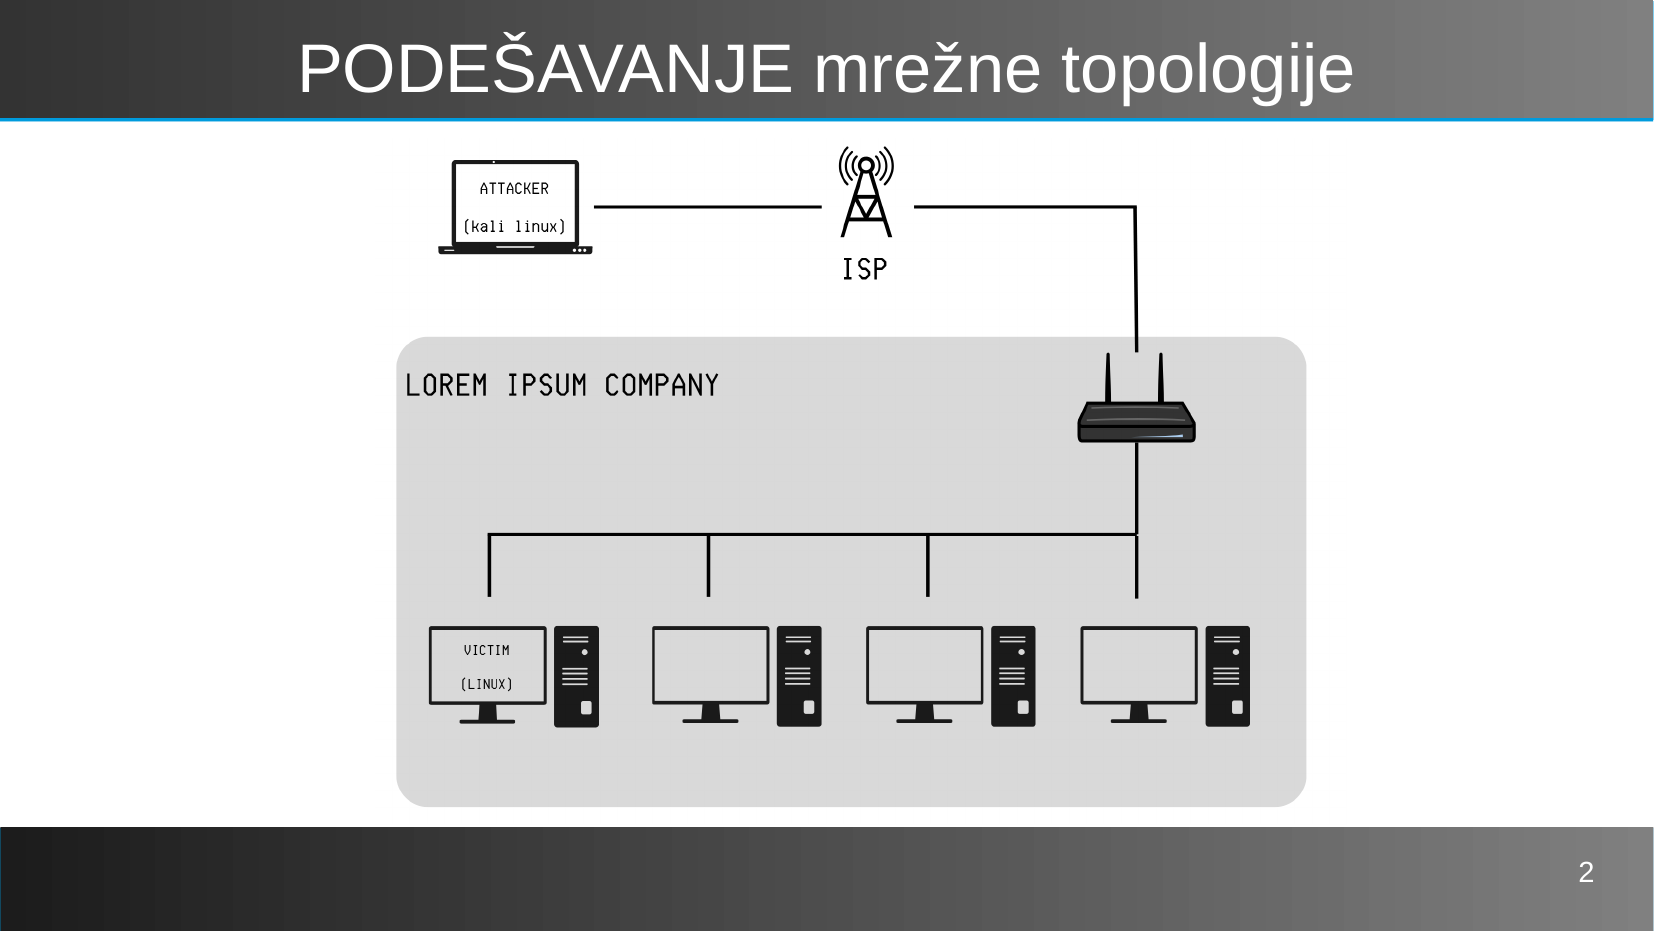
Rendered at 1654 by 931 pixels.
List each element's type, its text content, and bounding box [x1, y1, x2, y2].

title PODEŠAVANJE mrežne topologije [59, 29, 1595, 108]
picture [375, 138, 1347, 826]
